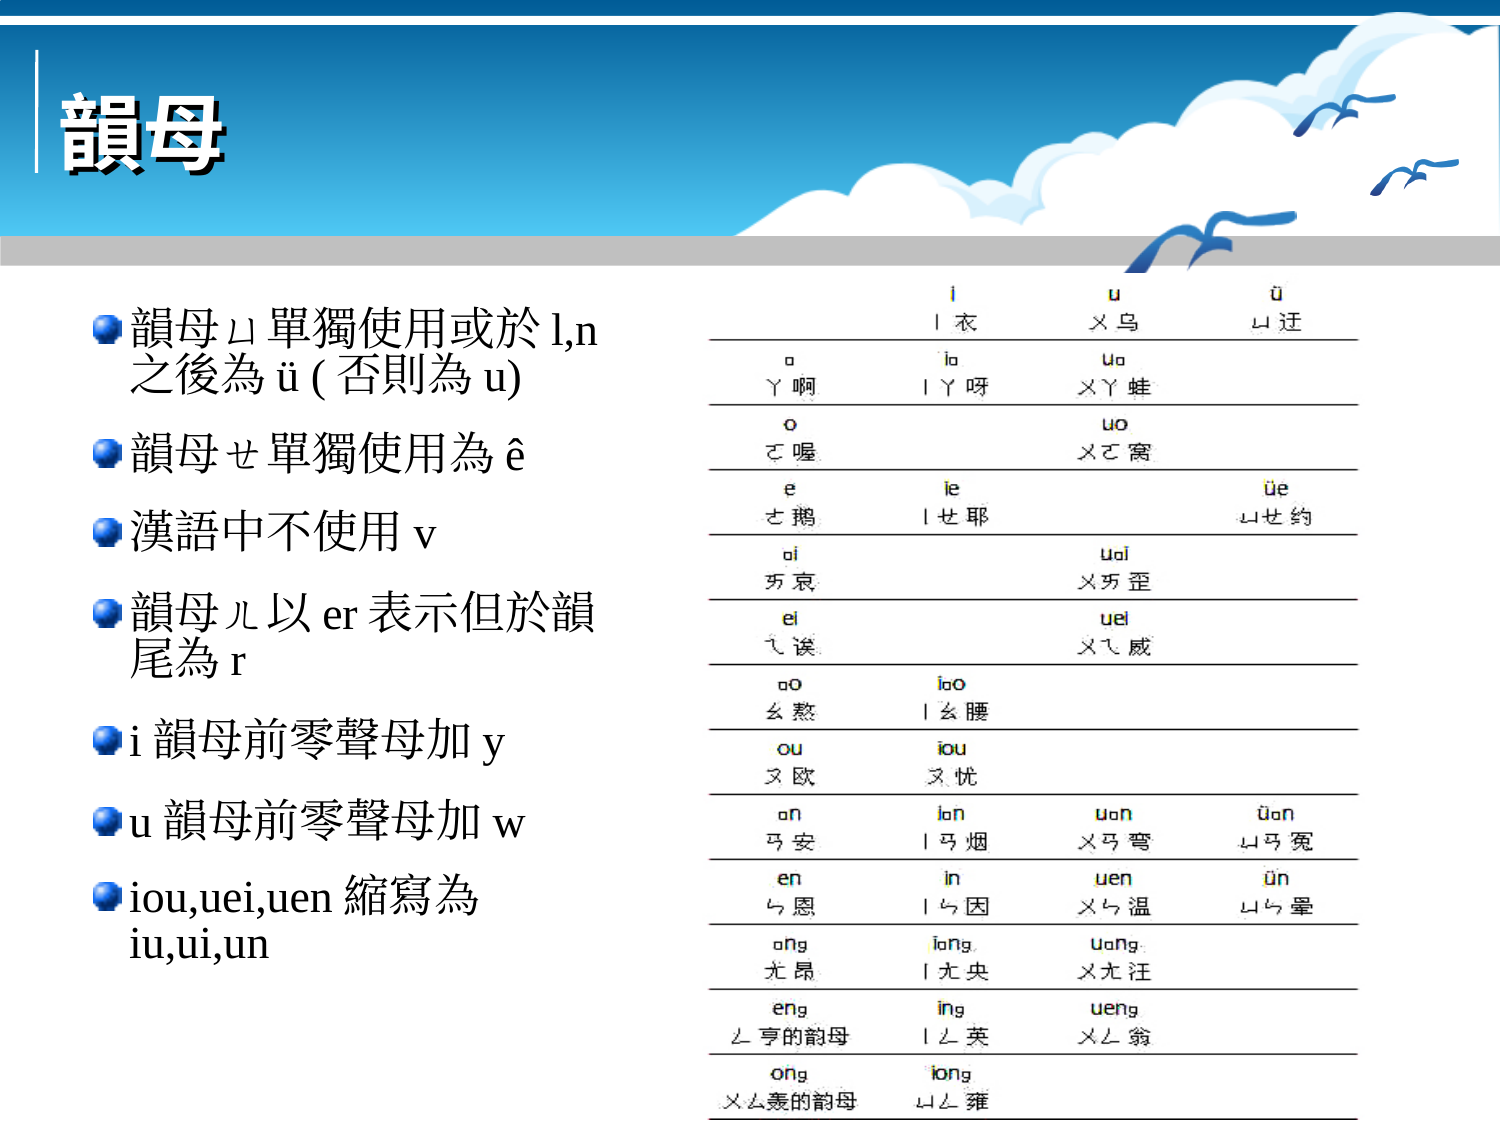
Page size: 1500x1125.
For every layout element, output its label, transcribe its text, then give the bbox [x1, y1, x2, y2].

title 韻母 [59, 86, 1465, 174]
list 韻母ㄩ單獨使用或於l,n之後為ü (否則為u) 韻母ㄝ單獨使用為ê 漢語中不使用v 韻母ㄦ以er表示但於韻尾為r i韻母前零聲母加y u韻母前零聲母加w iou,uei,uen縮寫為iu,ui,un [93, 309, 608, 1101]
picture [690, 12, 1500, 1120]
